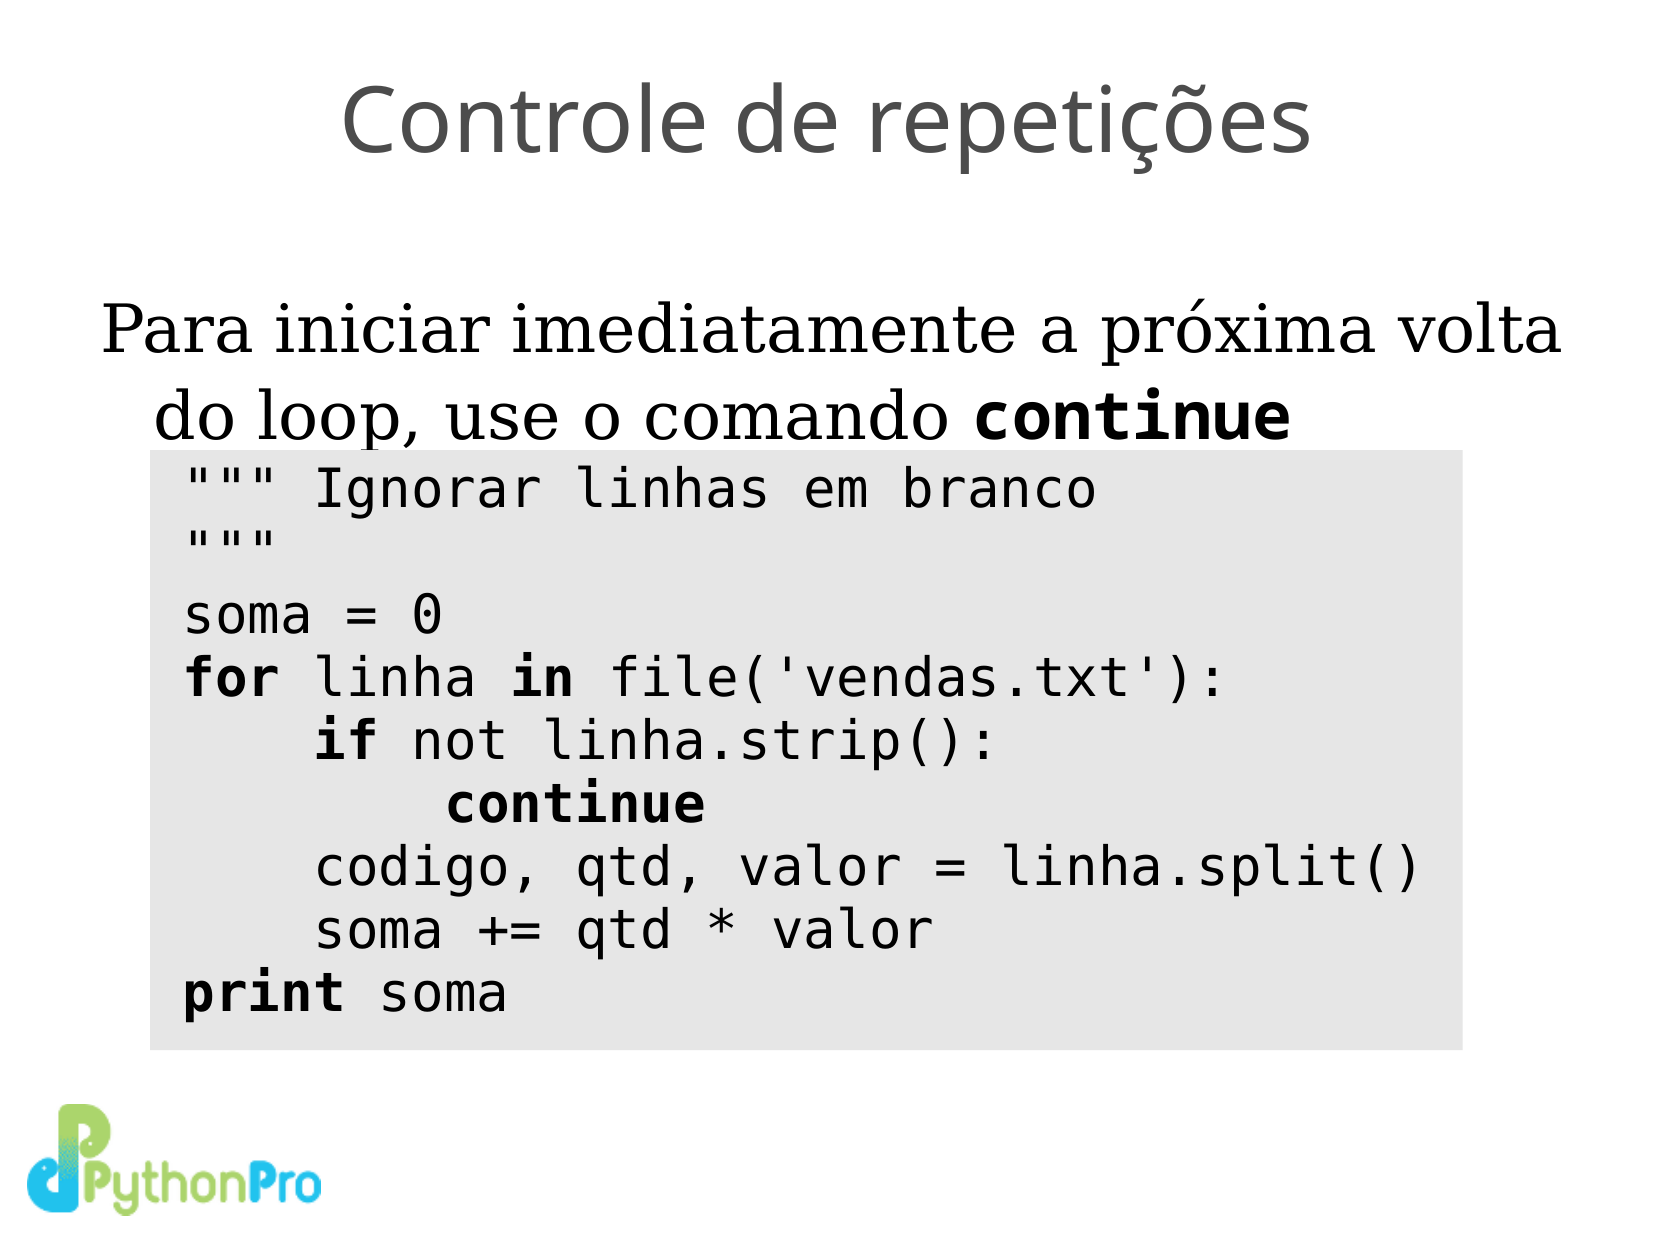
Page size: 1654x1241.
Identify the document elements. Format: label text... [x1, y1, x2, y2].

title Controle de repetições [82, 13, 1571, 222]
text_box """ Ignorar linhas em branco """ soma = 0 for linha in file('vendas.txt'): if not linha.strip(): continue codigo, qtd, valor = linha.split() soma += qtd * valor print soma [150, 450, 1463, 1051]
list Para iniciar imediatamente a próxima volta do loop, use o comando continue [82, 290, 1571, 1109]
picture [27, 1104, 321, 1216]
